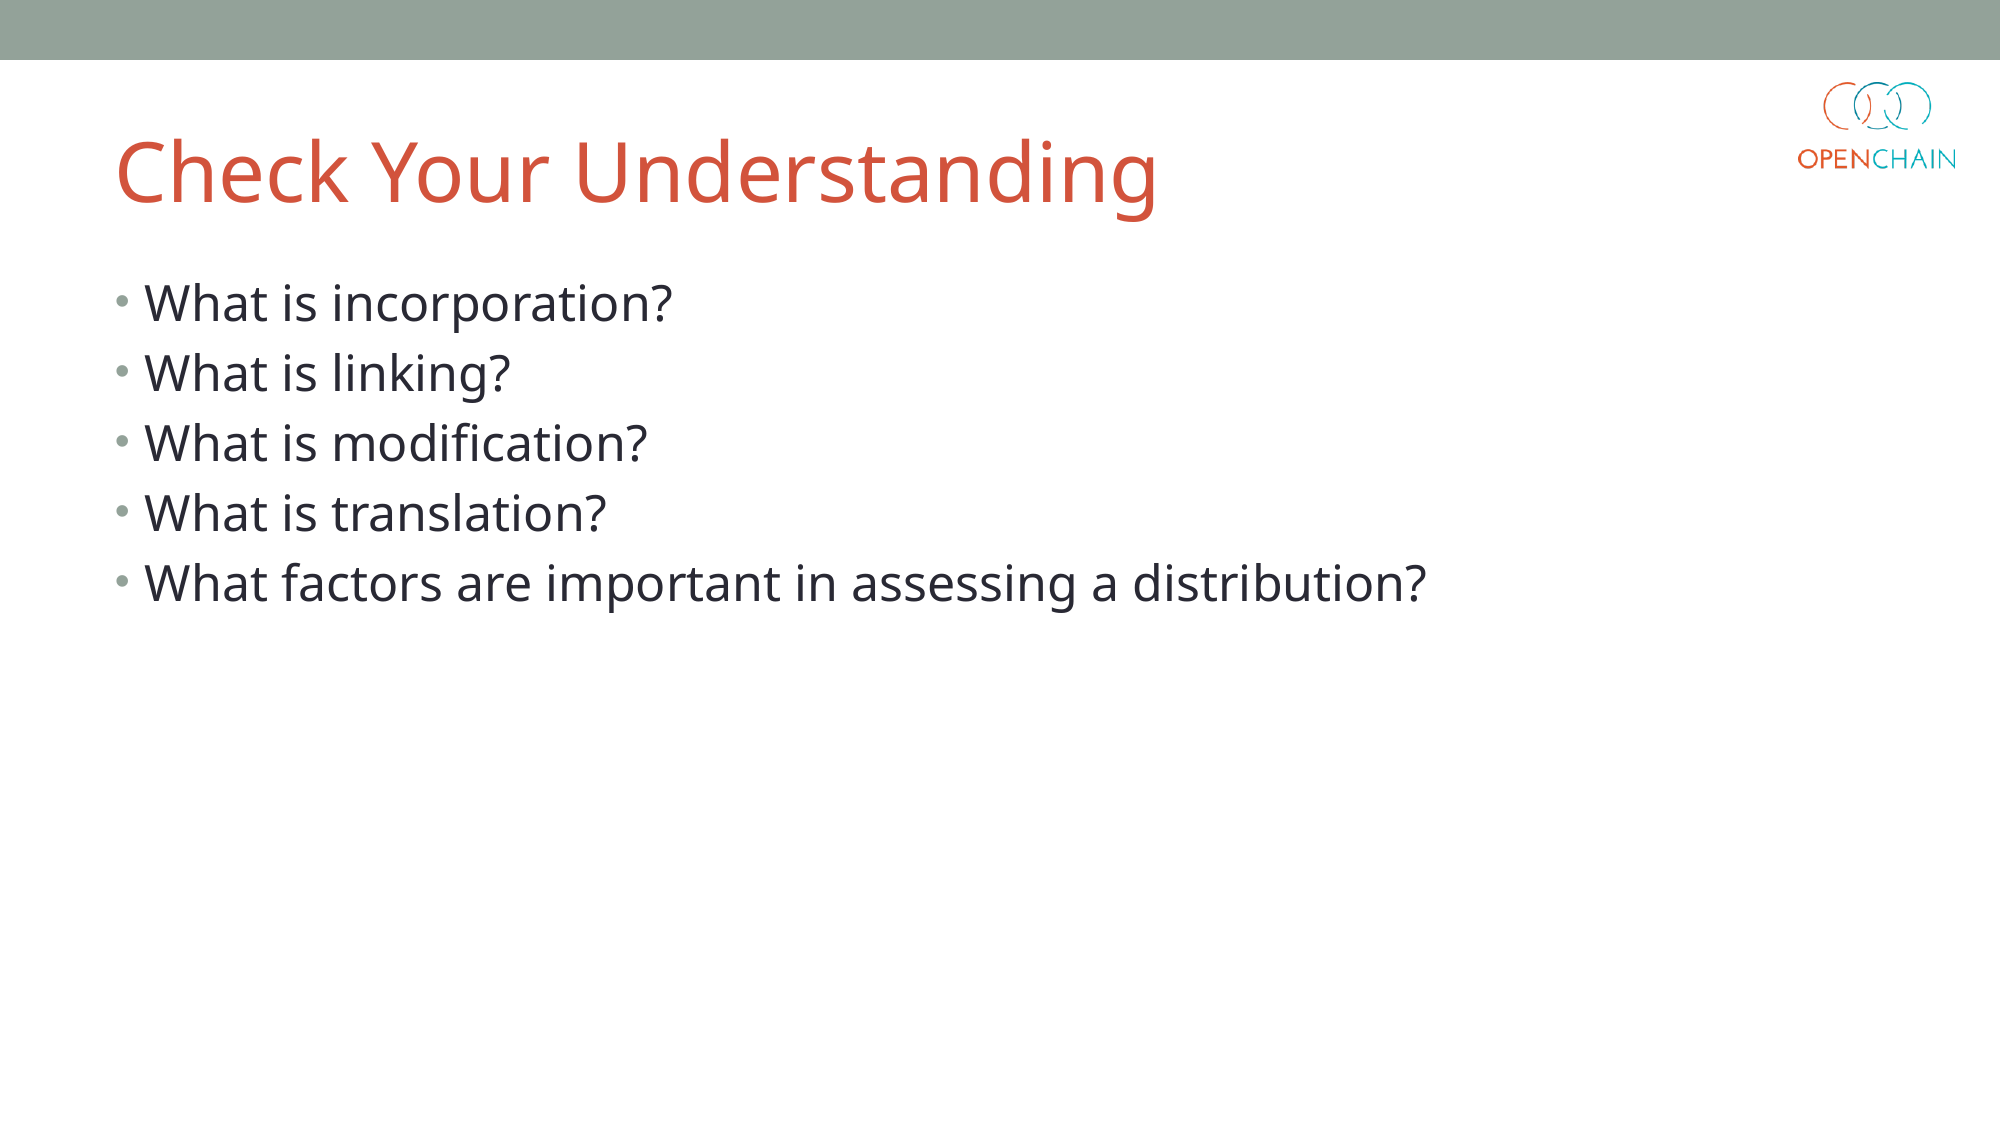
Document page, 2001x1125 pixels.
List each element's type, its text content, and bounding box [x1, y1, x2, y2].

text_box Check Your Understanding [100, 88, 1900, 250]
text_box What is incorporation? What is linking? What is modification? What is translation? What factors are important in assessing a distribution? [100, 264, 1900, 1064]
